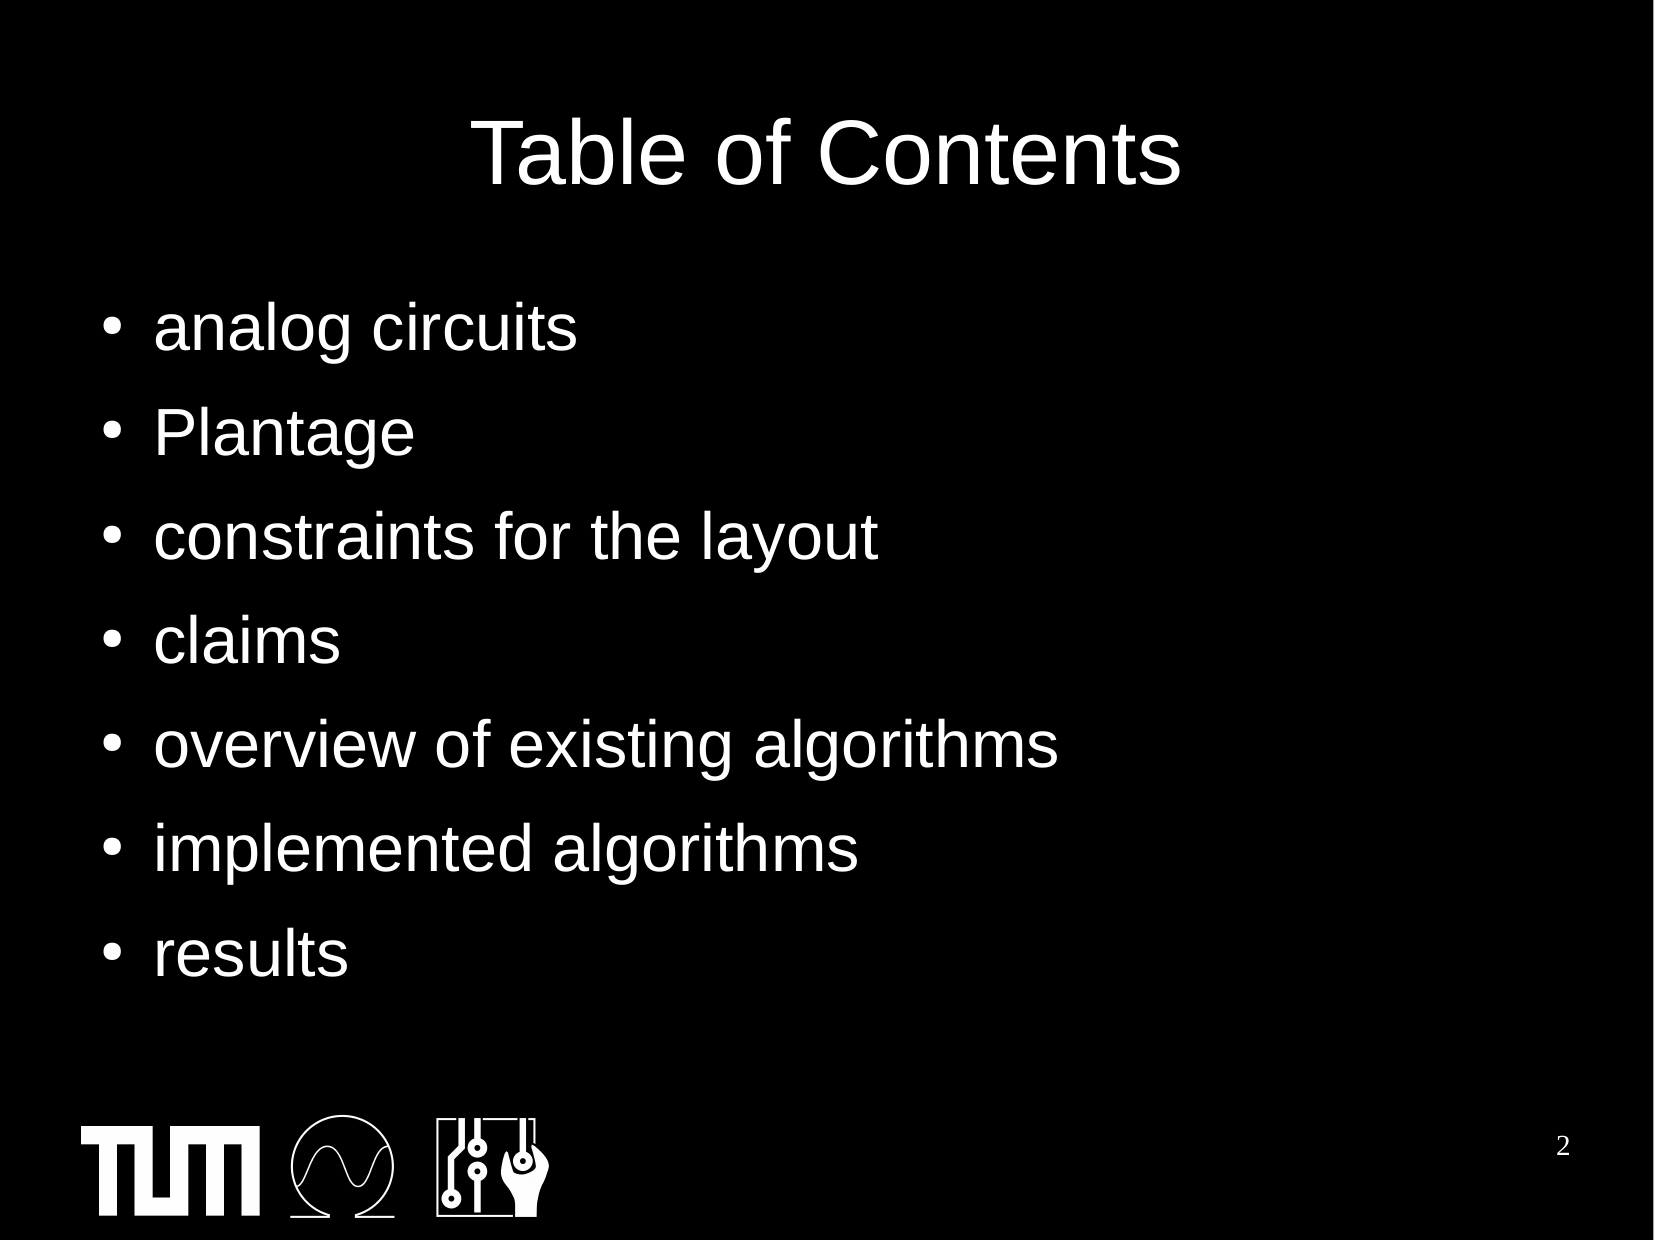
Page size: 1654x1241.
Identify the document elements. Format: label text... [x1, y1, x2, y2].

picture [283, 1109, 402, 1227]
title Table of Contents [82, 49, 1571, 257]
picture [425, 1109, 554, 1227]
picture [63, 1108, 272, 1227]
list analog circuits Plantage constraints for the layout claims overview of existing algorithms implemented algorithms results [82, 290, 1571, 1109]
